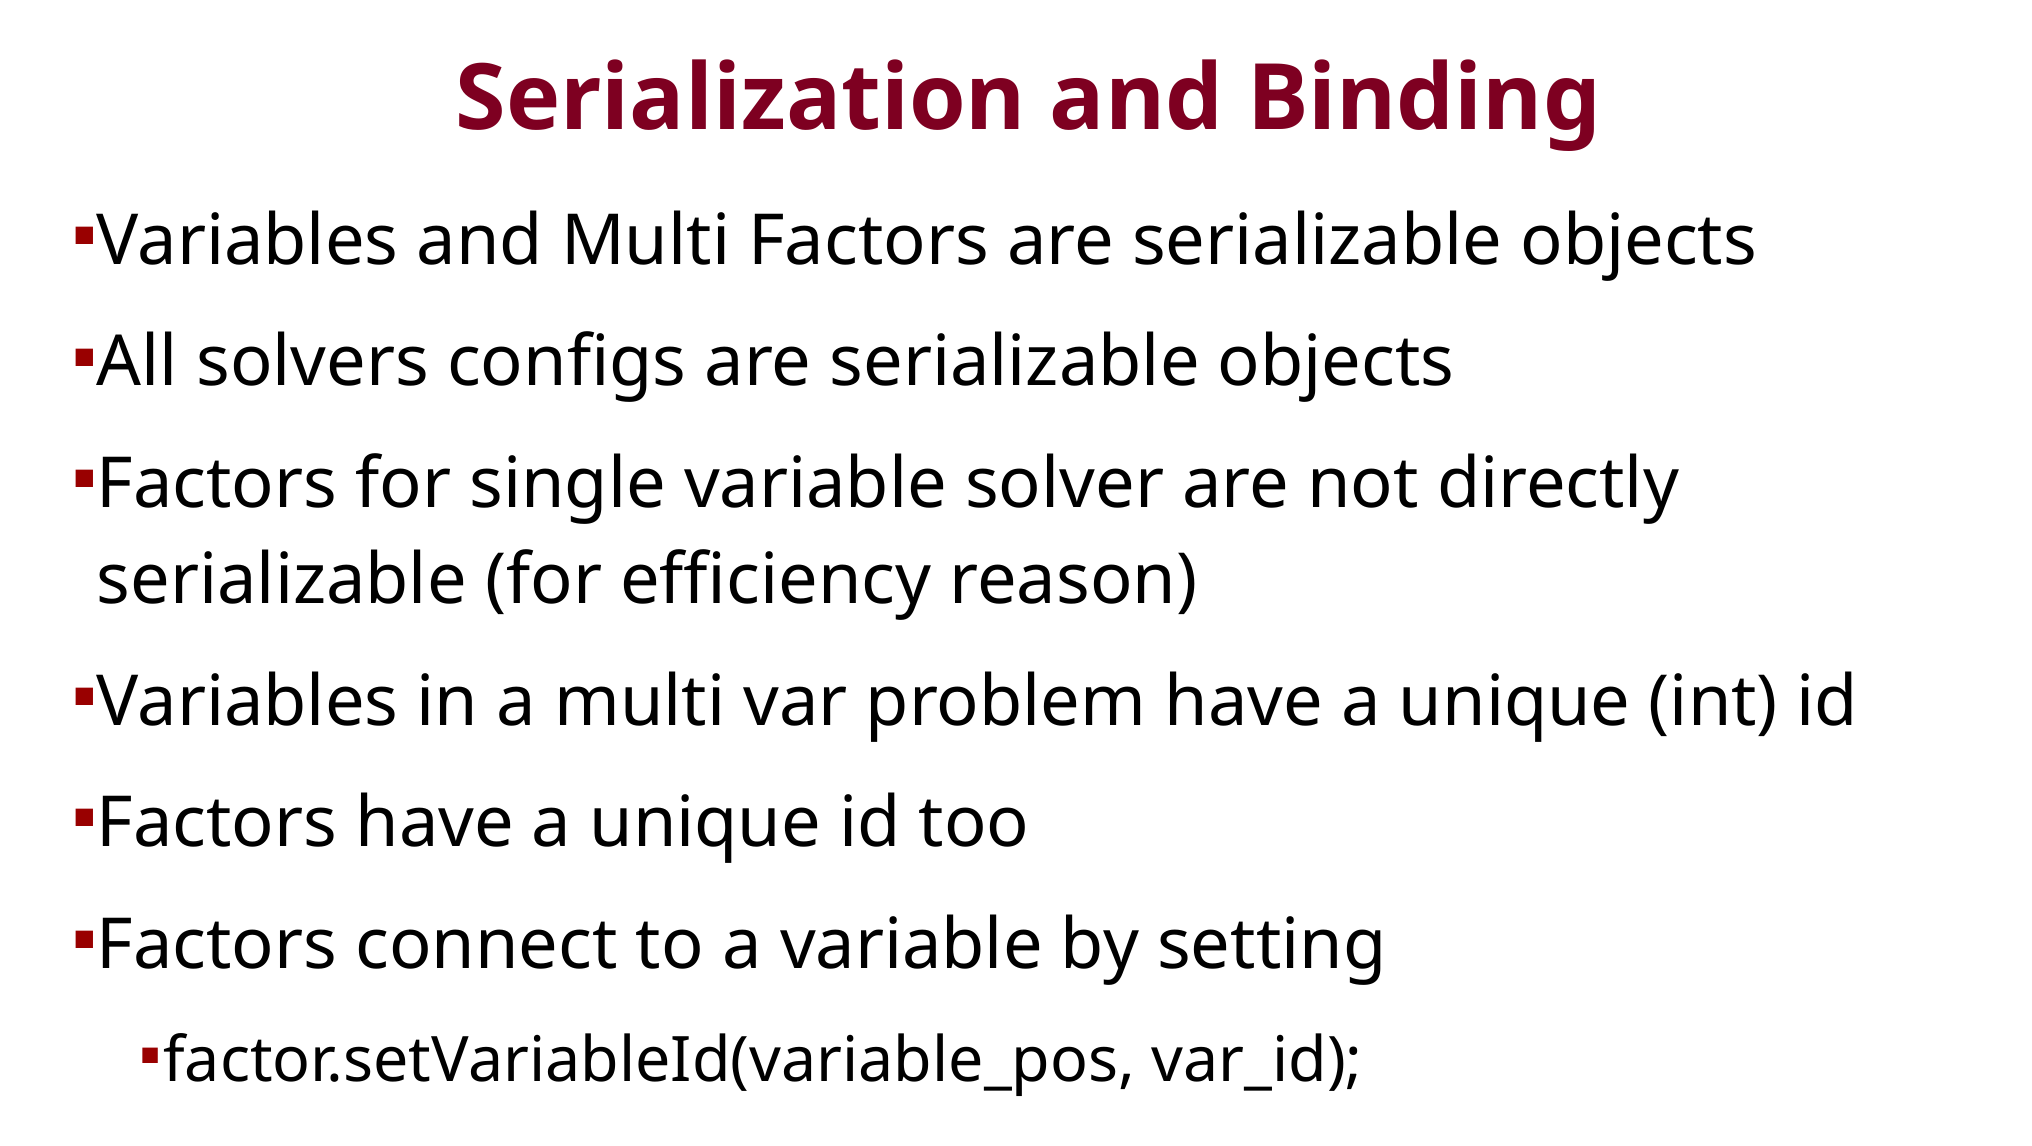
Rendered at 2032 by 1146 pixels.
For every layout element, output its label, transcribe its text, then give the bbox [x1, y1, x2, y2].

title Serialization and Binding [37, 10, 2020, 178]
list Variables and Multi Factors are serializable objects All solvers configs are serializable objects Factors for single variable solver are not directly serializable (for efficiency reason) Variables in a multi var problem have a unique (int) id Factors have a unique id too Factors connect to a variable by setting factor.setVariableId(variable_pos, var_id); [59, 188, 1985, 1111]
